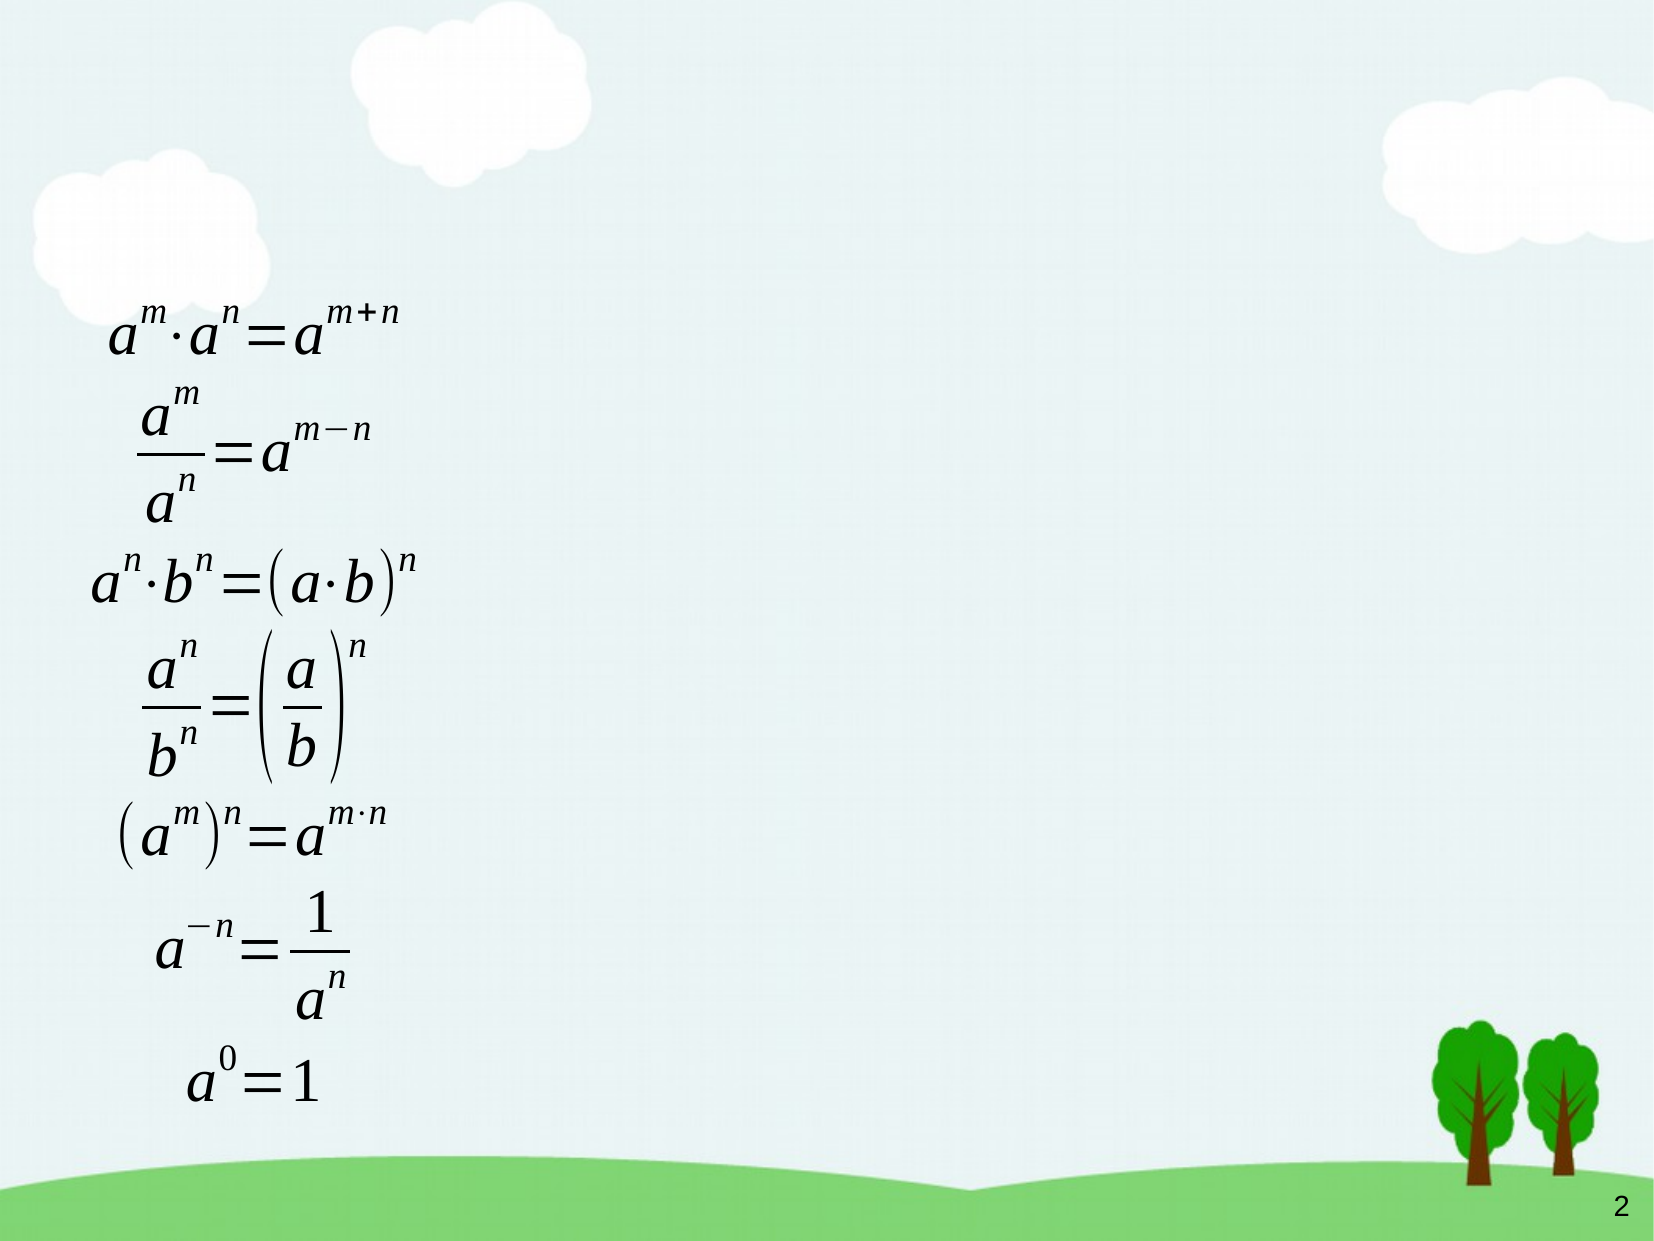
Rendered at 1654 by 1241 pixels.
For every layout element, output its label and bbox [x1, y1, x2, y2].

picture [0, 0, 1654, 1241]
chart [82, 290, 424, 1115]
